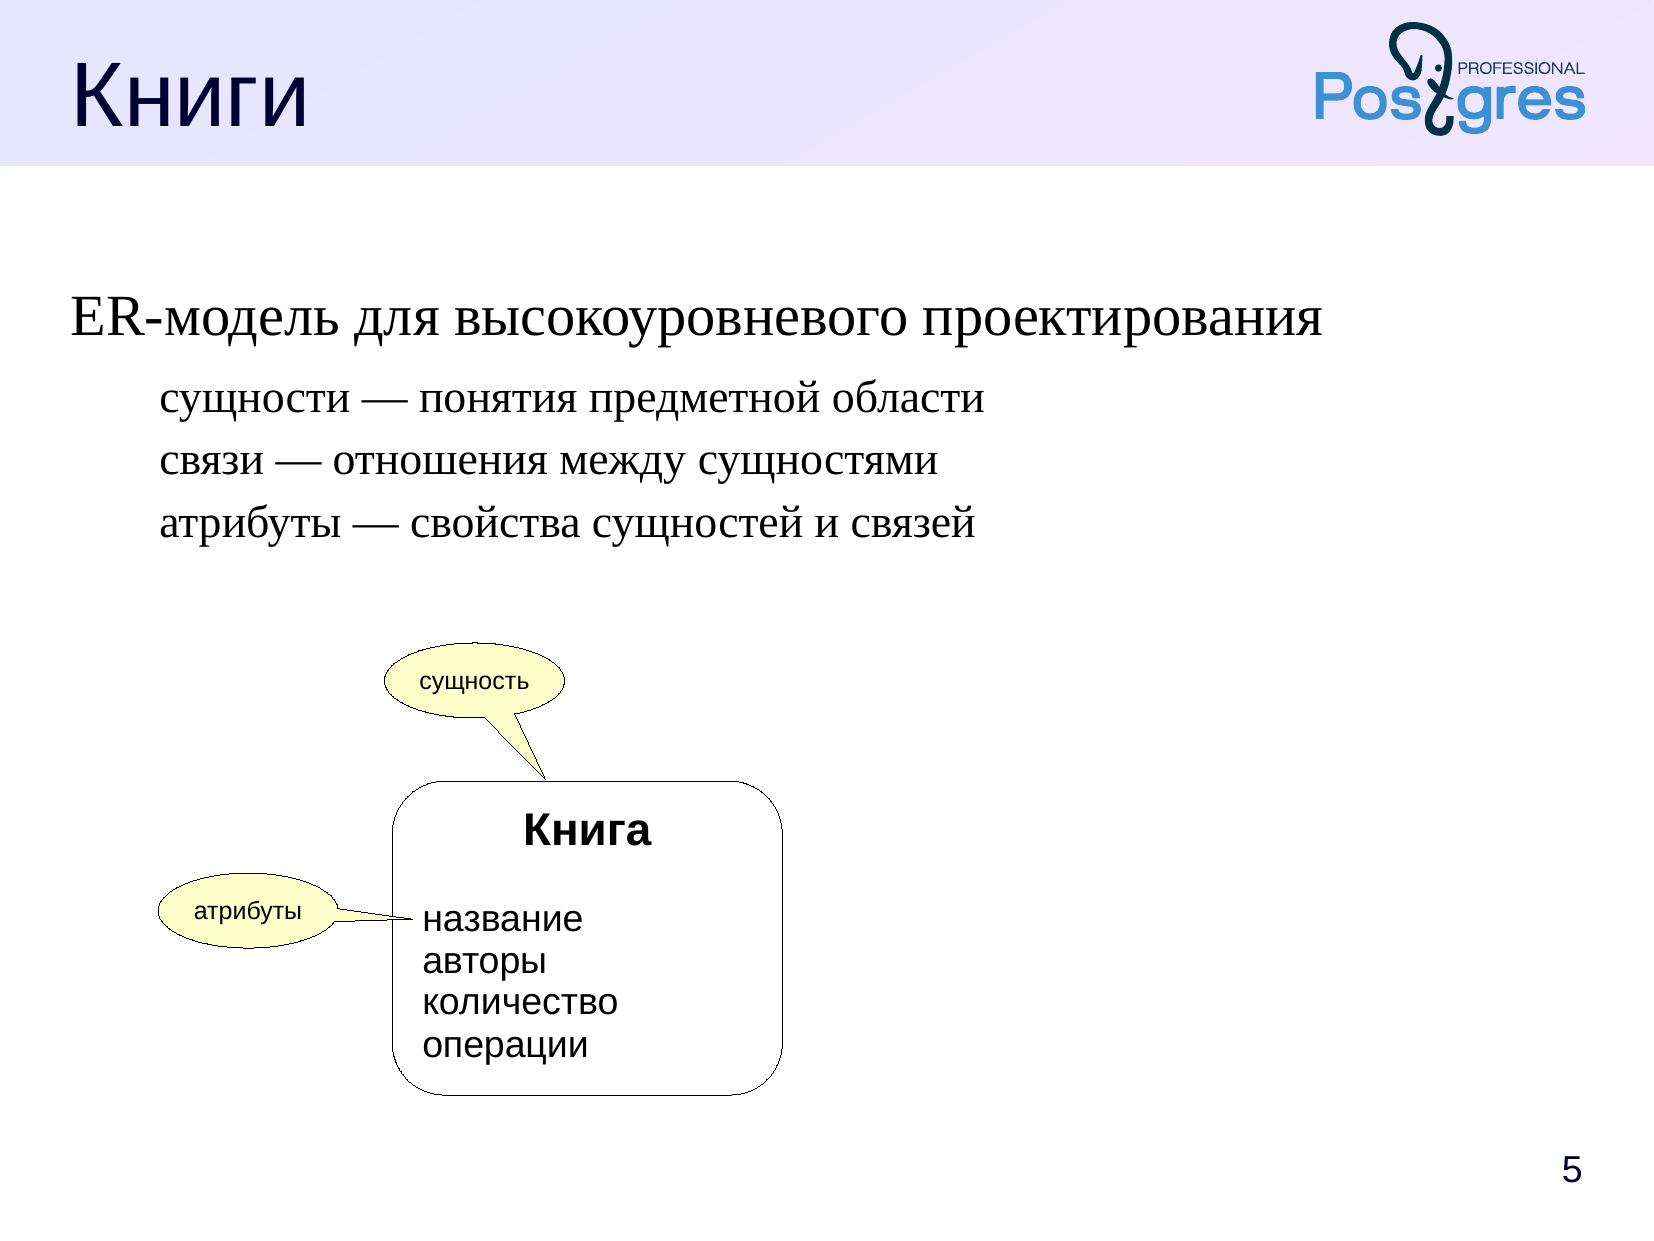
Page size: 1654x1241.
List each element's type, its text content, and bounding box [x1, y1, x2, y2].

title Книги [70, 43, 1241, 147]
list ER-модель для высокоуровневого проектирования сущности — понятия предметной области связи — отношения между сущностями атрибуты — свойства сущностей и связей [70, 283, 1583, 1134]
